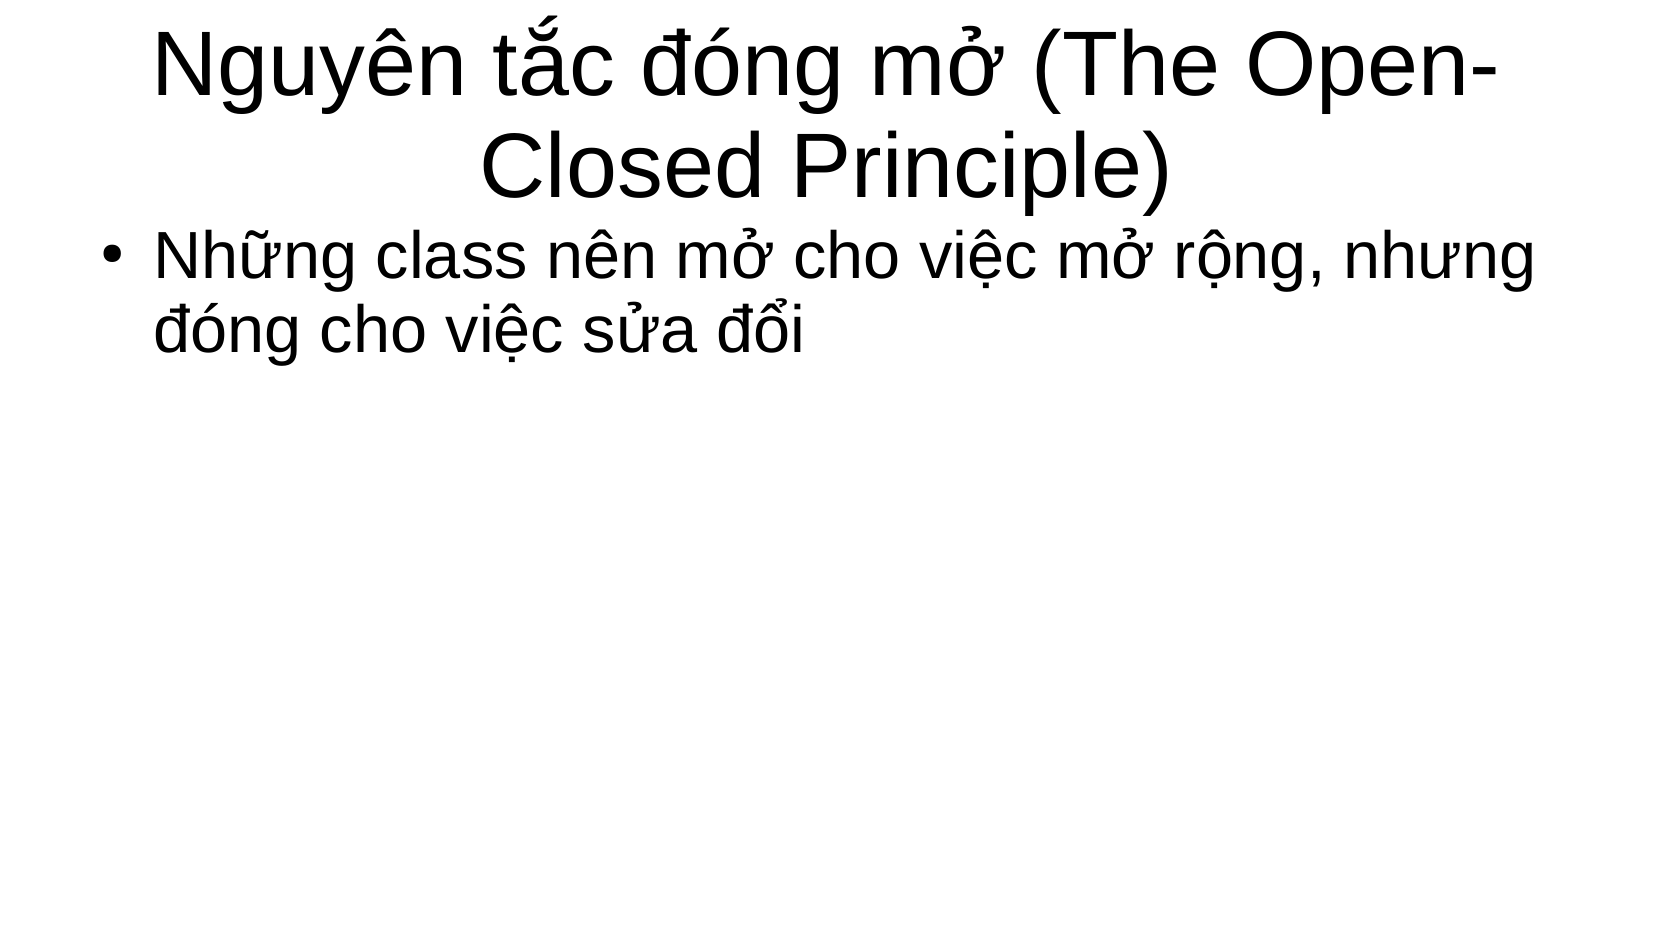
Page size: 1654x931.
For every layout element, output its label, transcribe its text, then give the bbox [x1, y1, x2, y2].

title Nguyên tắc đóng mở (The Open-Closed Principle) [82, 12, 1571, 217]
list Những class nên mở cho việc mở rộng, nhưng đóng cho việc sửa đổi [82, 217, 1571, 758]
